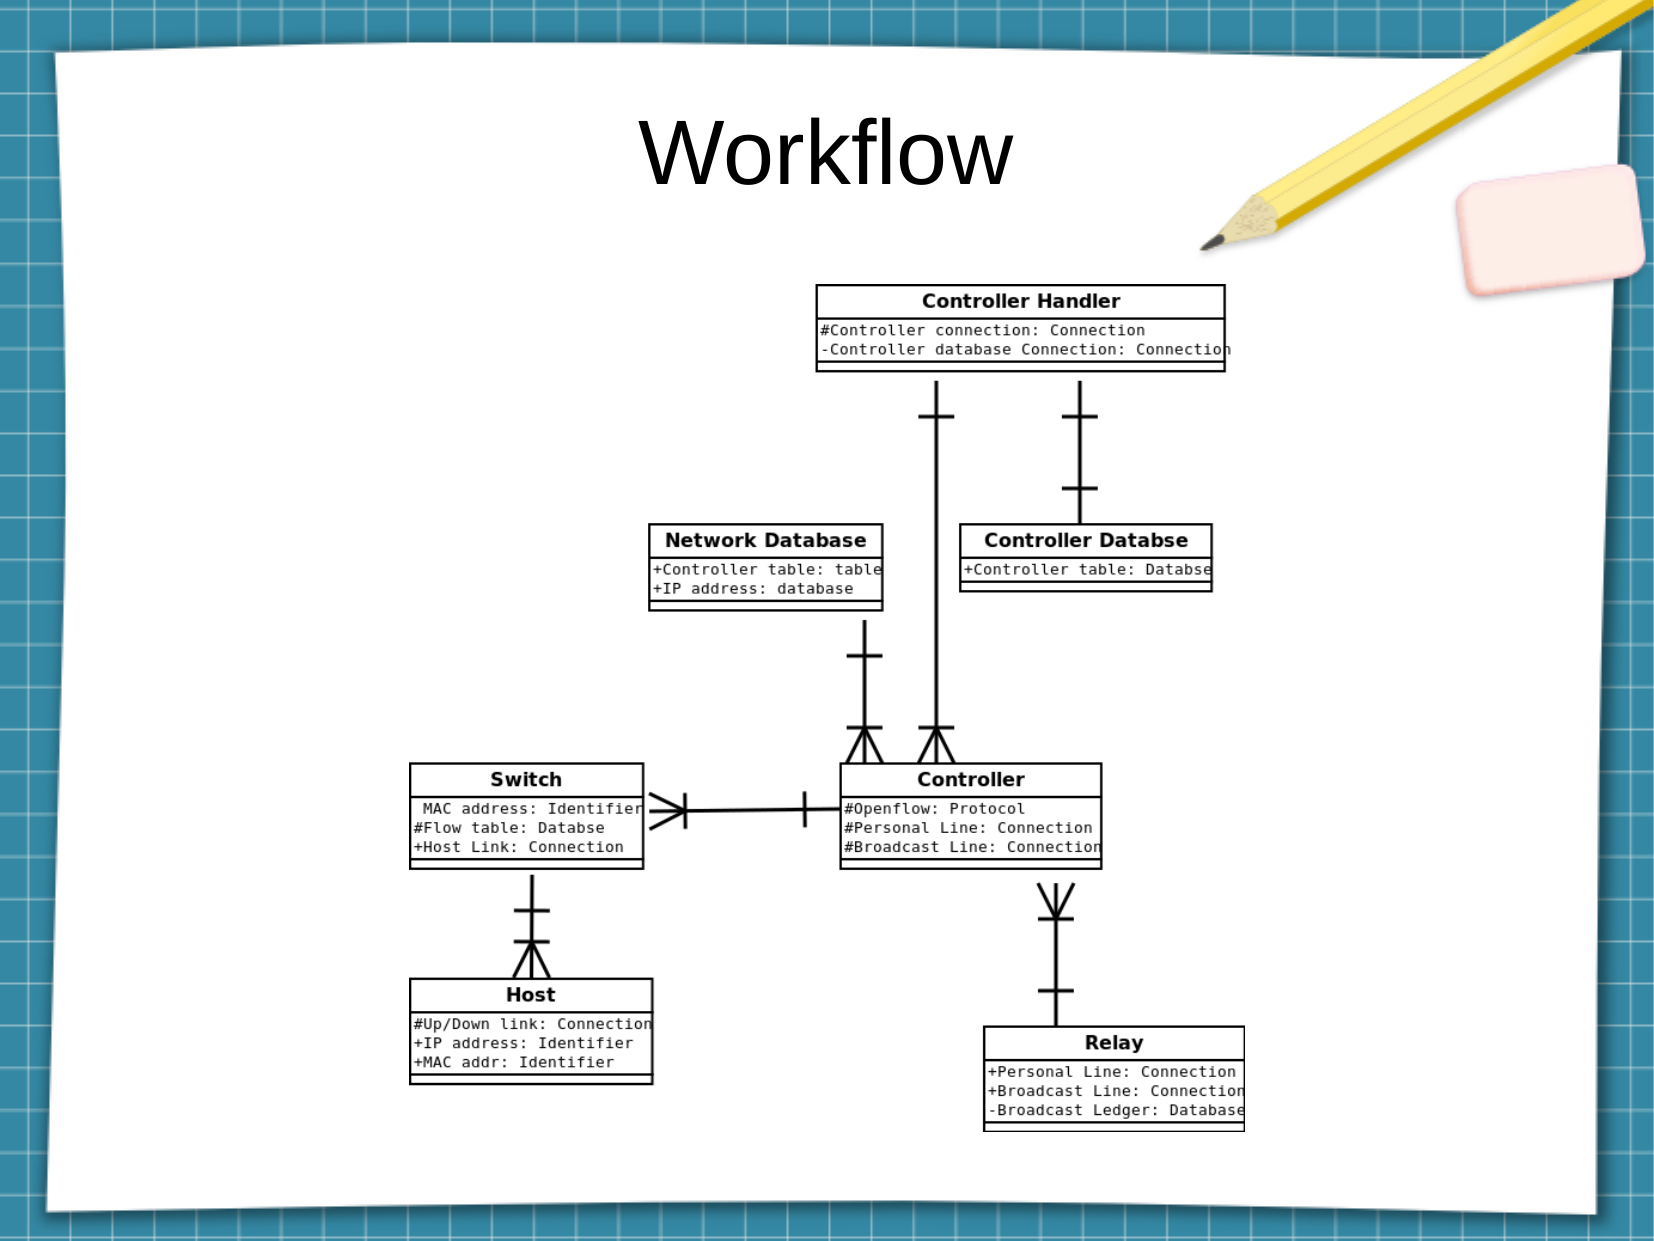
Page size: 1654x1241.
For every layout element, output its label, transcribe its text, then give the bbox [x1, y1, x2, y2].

picture [0, 0, 1654, 1241]
title Workflow [82, 49, 1571, 257]
